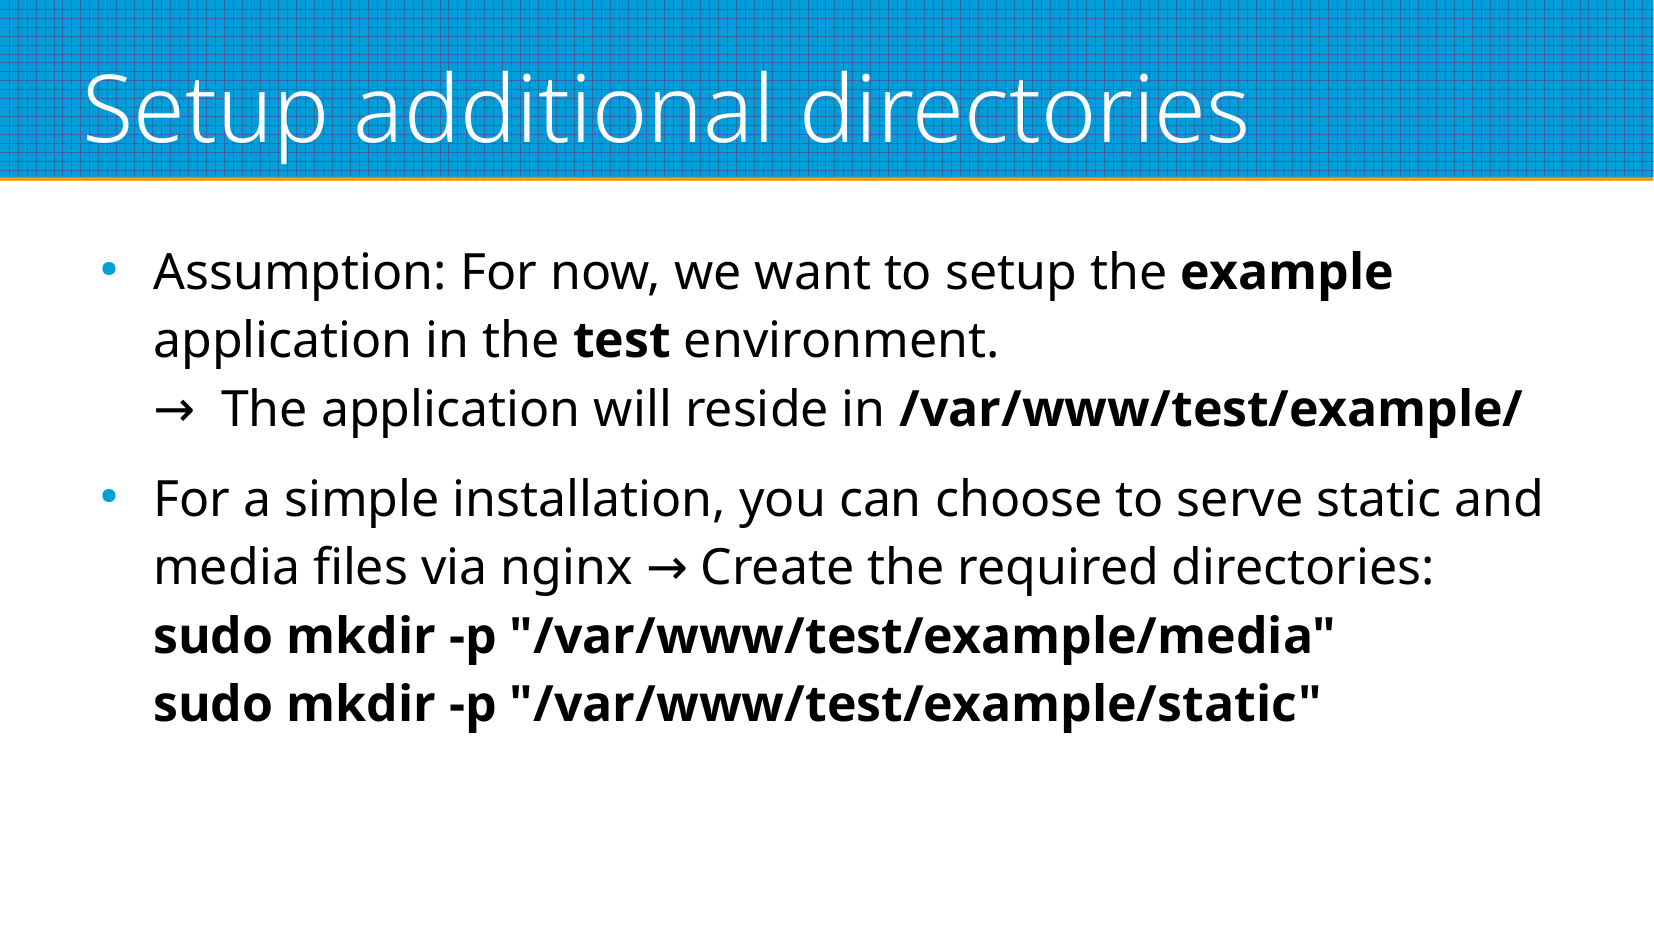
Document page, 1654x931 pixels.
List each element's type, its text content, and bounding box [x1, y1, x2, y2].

list Assumption: For now, we want to setup the example application in the test environment. → The application will reside in /var/www/test/example/ For a simple installation, you can choose to serve static and media files via nginx → Create the required directories: sudo mkdir -p "/var/www/test/example/media" sudo mkdir -p "/var/www/test/example/static" [82, 236, 1563, 811]
title Setup additional directories [82, 14, 1571, 171]
